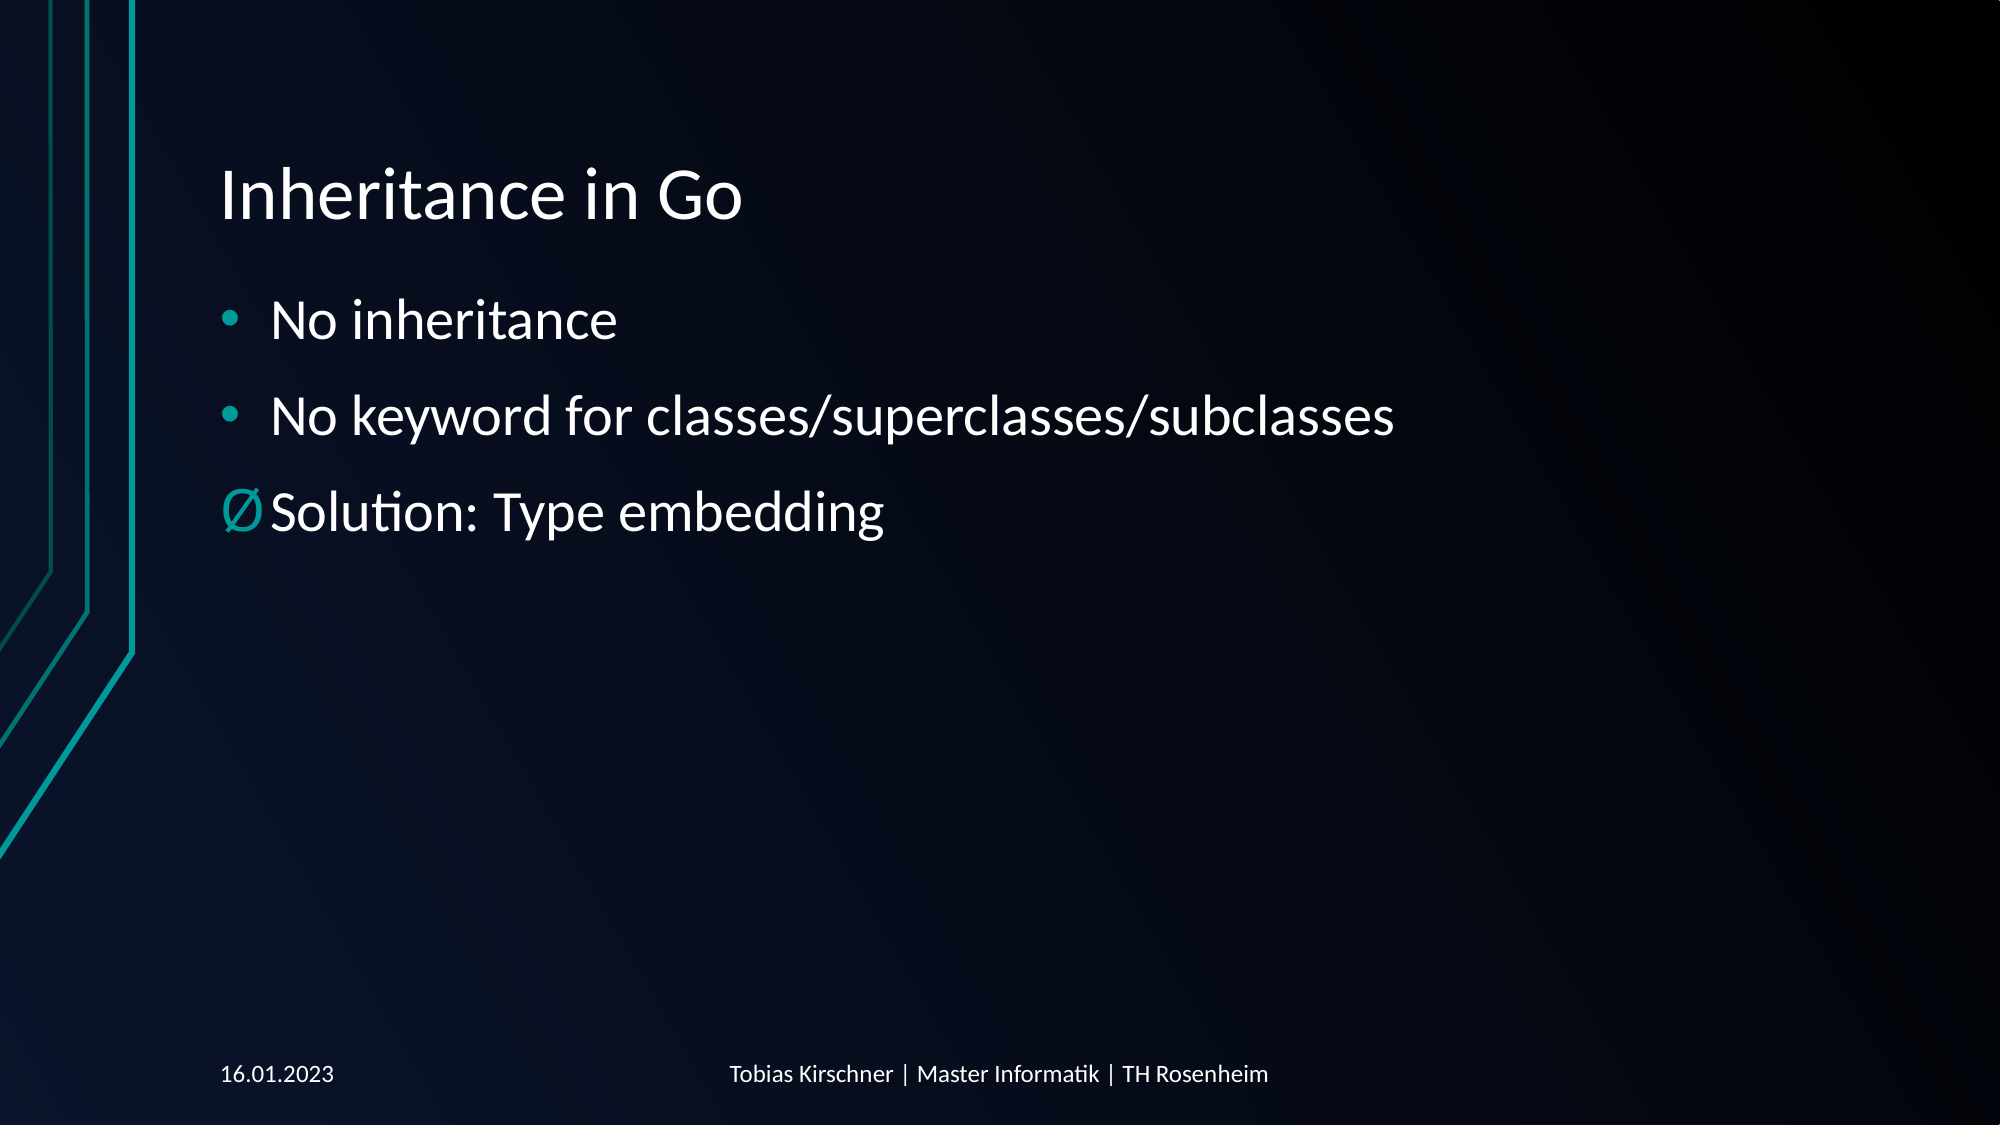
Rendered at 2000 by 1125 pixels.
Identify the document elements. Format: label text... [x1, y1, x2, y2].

list No inheritance No keyword for classes/superclasses/subclasses Solution: Type embedding [199, 279, 1900, 1012]
text_box 16.01.2023 [199, 1042, 566, 1103]
text_box Tobias Kirschner | Master Informatik | TH Rosenheim [566, 1042, 1433, 1103]
title Inheritance in Go [199, 45, 1900, 246]
